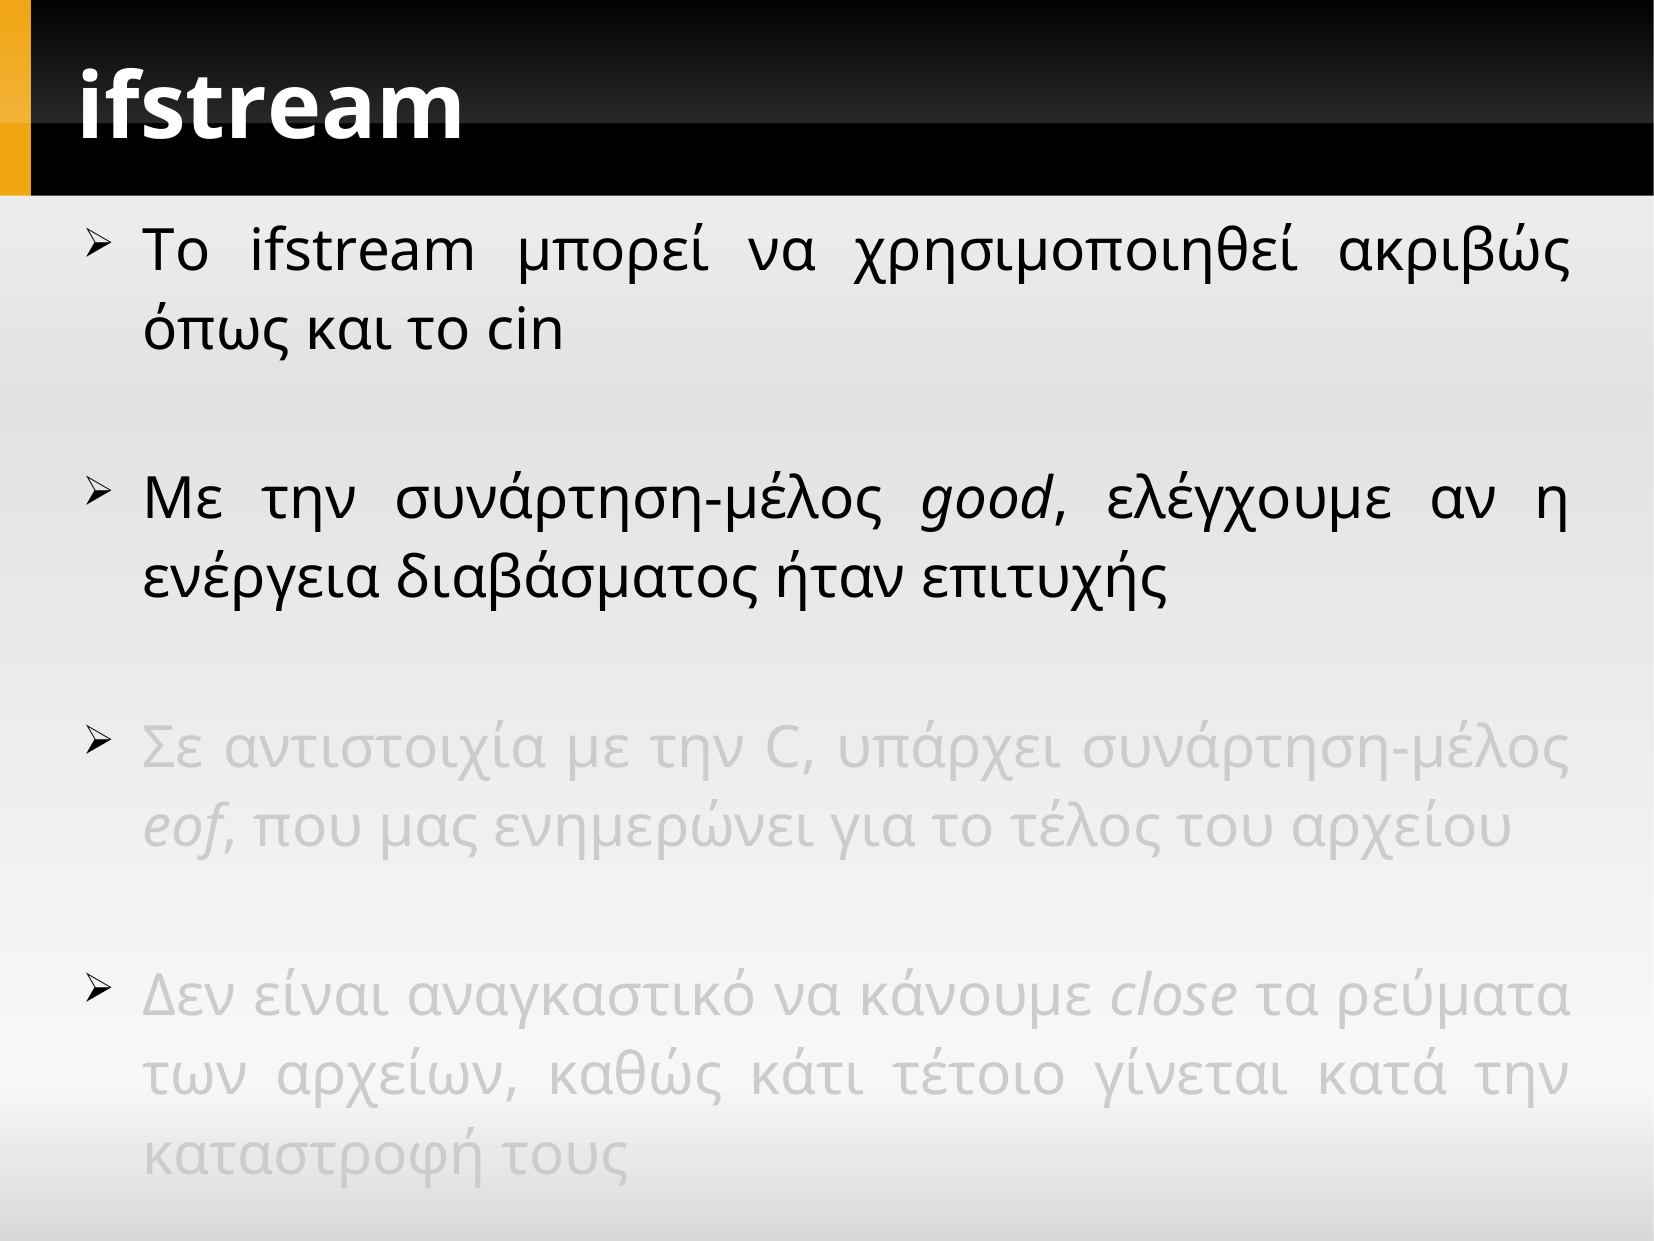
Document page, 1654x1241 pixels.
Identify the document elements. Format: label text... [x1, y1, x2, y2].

subtitle Το ifstream μπορεί να χρησιμοποιηθεί ακριβώς όπως και το cin Με την συνάρτηση-μέλος good, ελέγχουμε αν η ενέργεια διαβάσματος ήταν επιτυχής Σε αντιστοιχία με την C, υπάρχει συνάρτηση-μέλος eof, που μας ενημερώνει για το τέλος του αρχείου Δεν είναι αναγκαστικό να κάνουμε close τα ρεύματα των αρχείων, καθώς κάτι τέτοιο γίνεται κατά την καταστροφή τους [82, 268, 1571, 1131]
picture [0, 0, 1654, 1241]
title ifstream [76, 0, 1565, 208]
